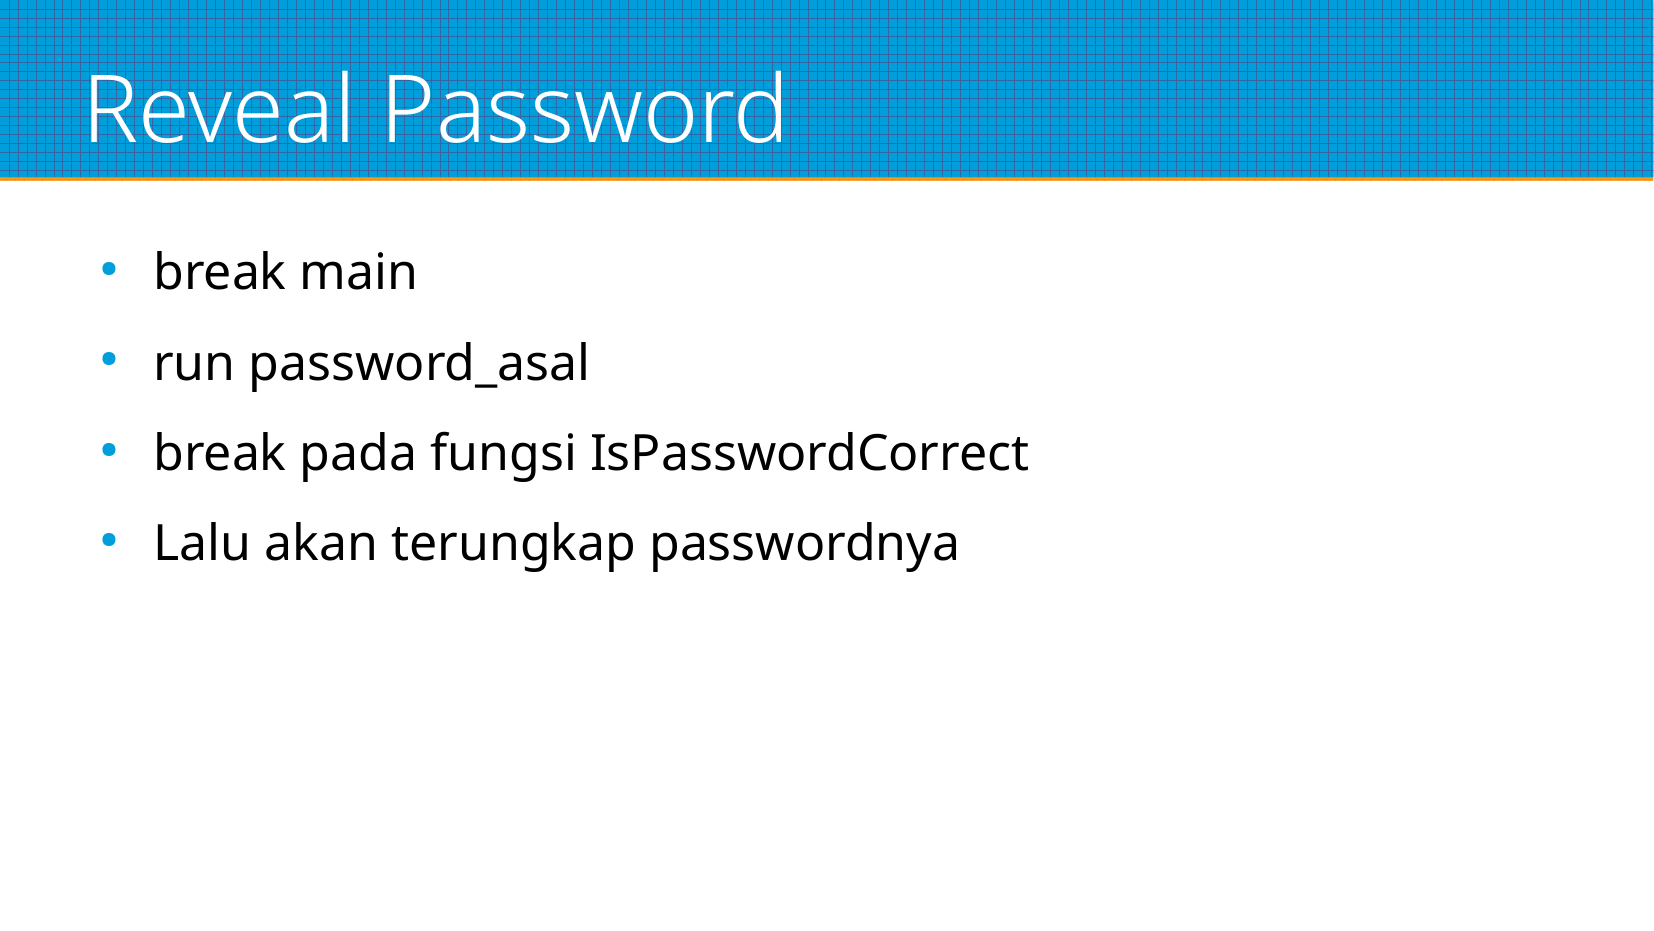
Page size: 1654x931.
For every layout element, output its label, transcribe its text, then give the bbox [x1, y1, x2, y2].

title Reveal Password [82, 14, 1571, 171]
list break main run password_asal break pada fungsi IsPasswordCorrect Lalu akan terungkap passwordnya [82, 236, 1563, 811]
